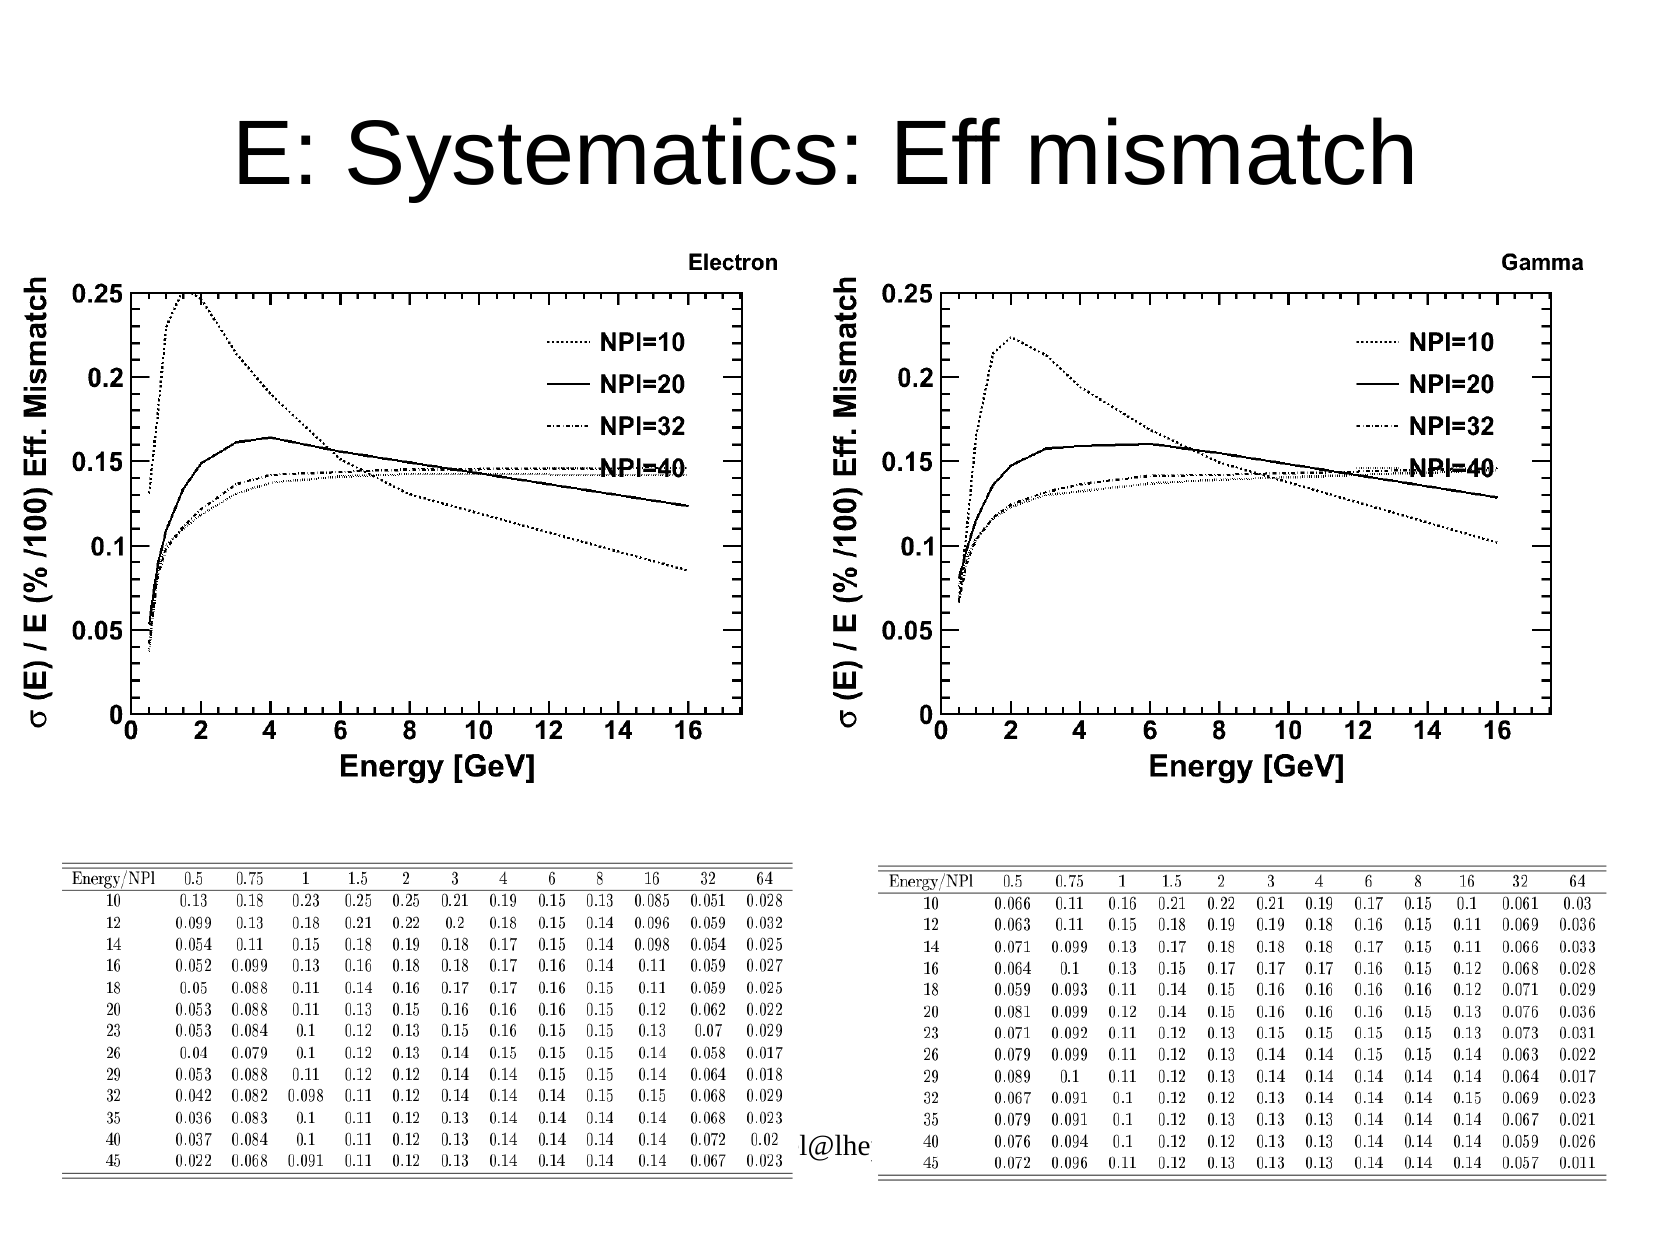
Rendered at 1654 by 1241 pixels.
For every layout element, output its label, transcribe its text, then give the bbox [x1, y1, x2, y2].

picture [872, 856, 1613, 1188]
picture [9, 236, 1632, 798]
picture [57, 856, 798, 1188]
title E: Systematics: Eff mismatch [82, 49, 1571, 236]
